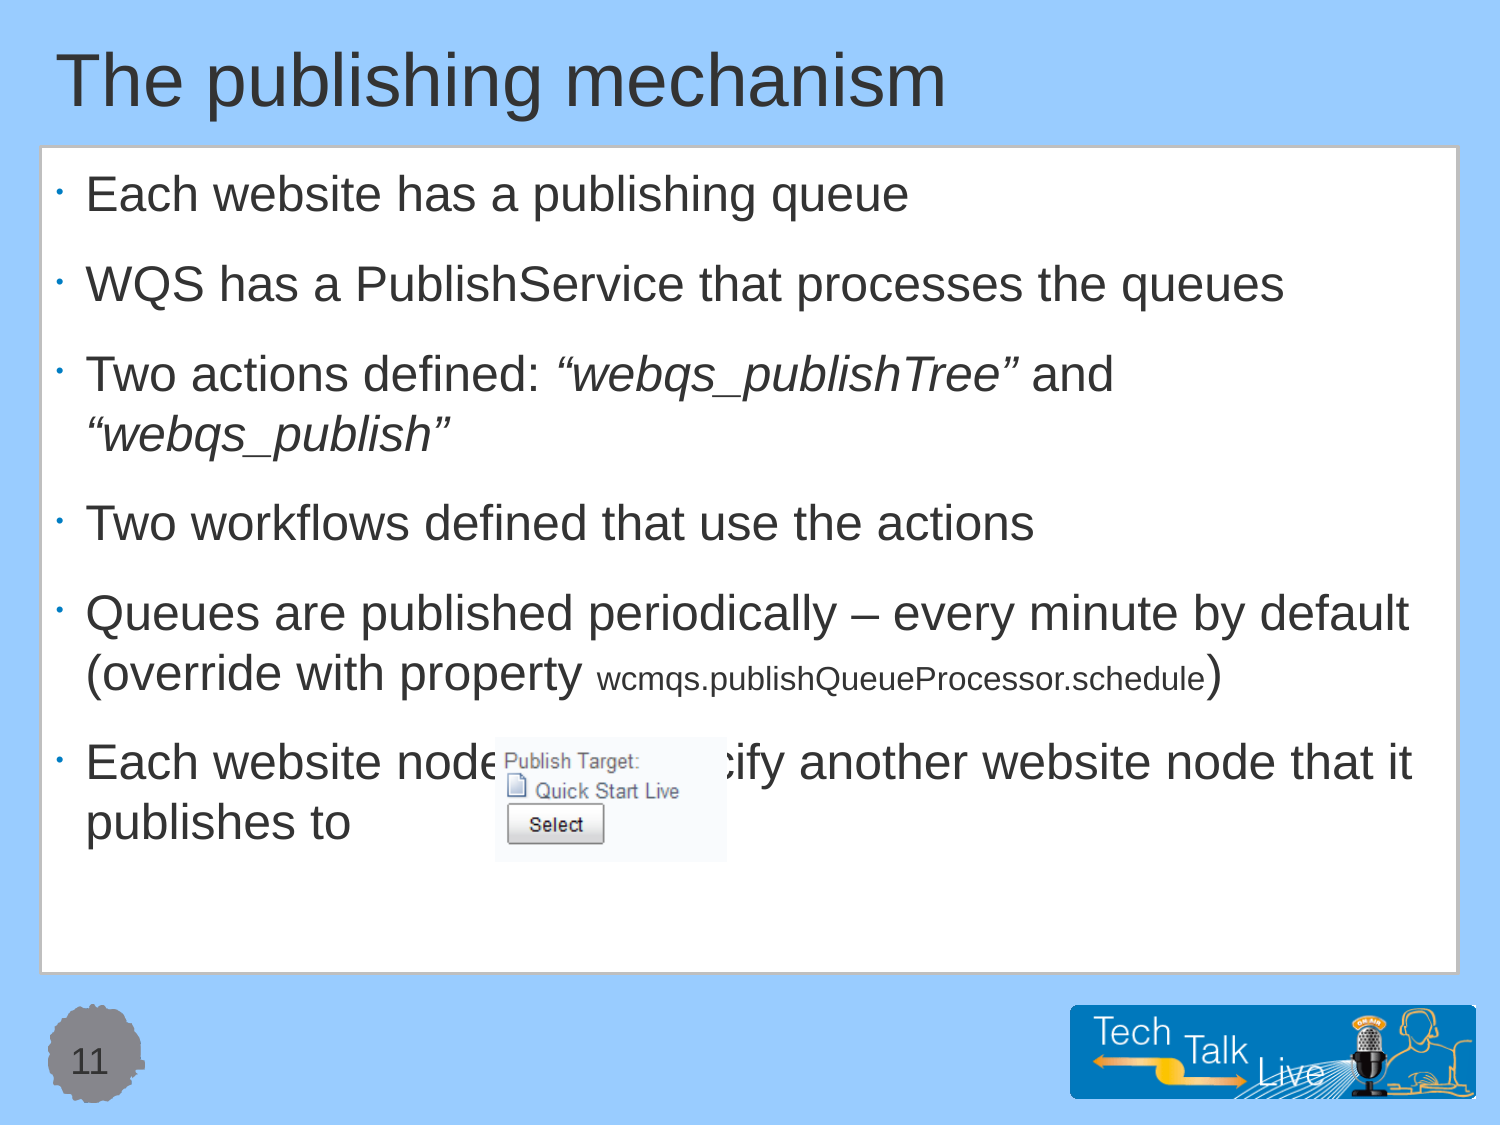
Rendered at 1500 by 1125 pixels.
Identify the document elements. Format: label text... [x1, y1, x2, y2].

picture [1069, 1005, 1476, 1099]
list Each website has a publishing queue WQS has a PublishService that processes the queues Two actions defined: “webqs_publishTree” and “webqs_publish” Two workflows defined that use the actions Queues are published periodically – every minute by default (override with property wcmqs.publishQueueProcessor.schedule) Each website node may specify another website node that it publishes to [40, 146, 1459, 974]
picture [48, 1004, 145, 1103]
picture [495, 737, 727, 862]
slide_number <number> [55, 1022, 136, 1083]
title The publishing mechanism [40, 16, 1459, 128]
